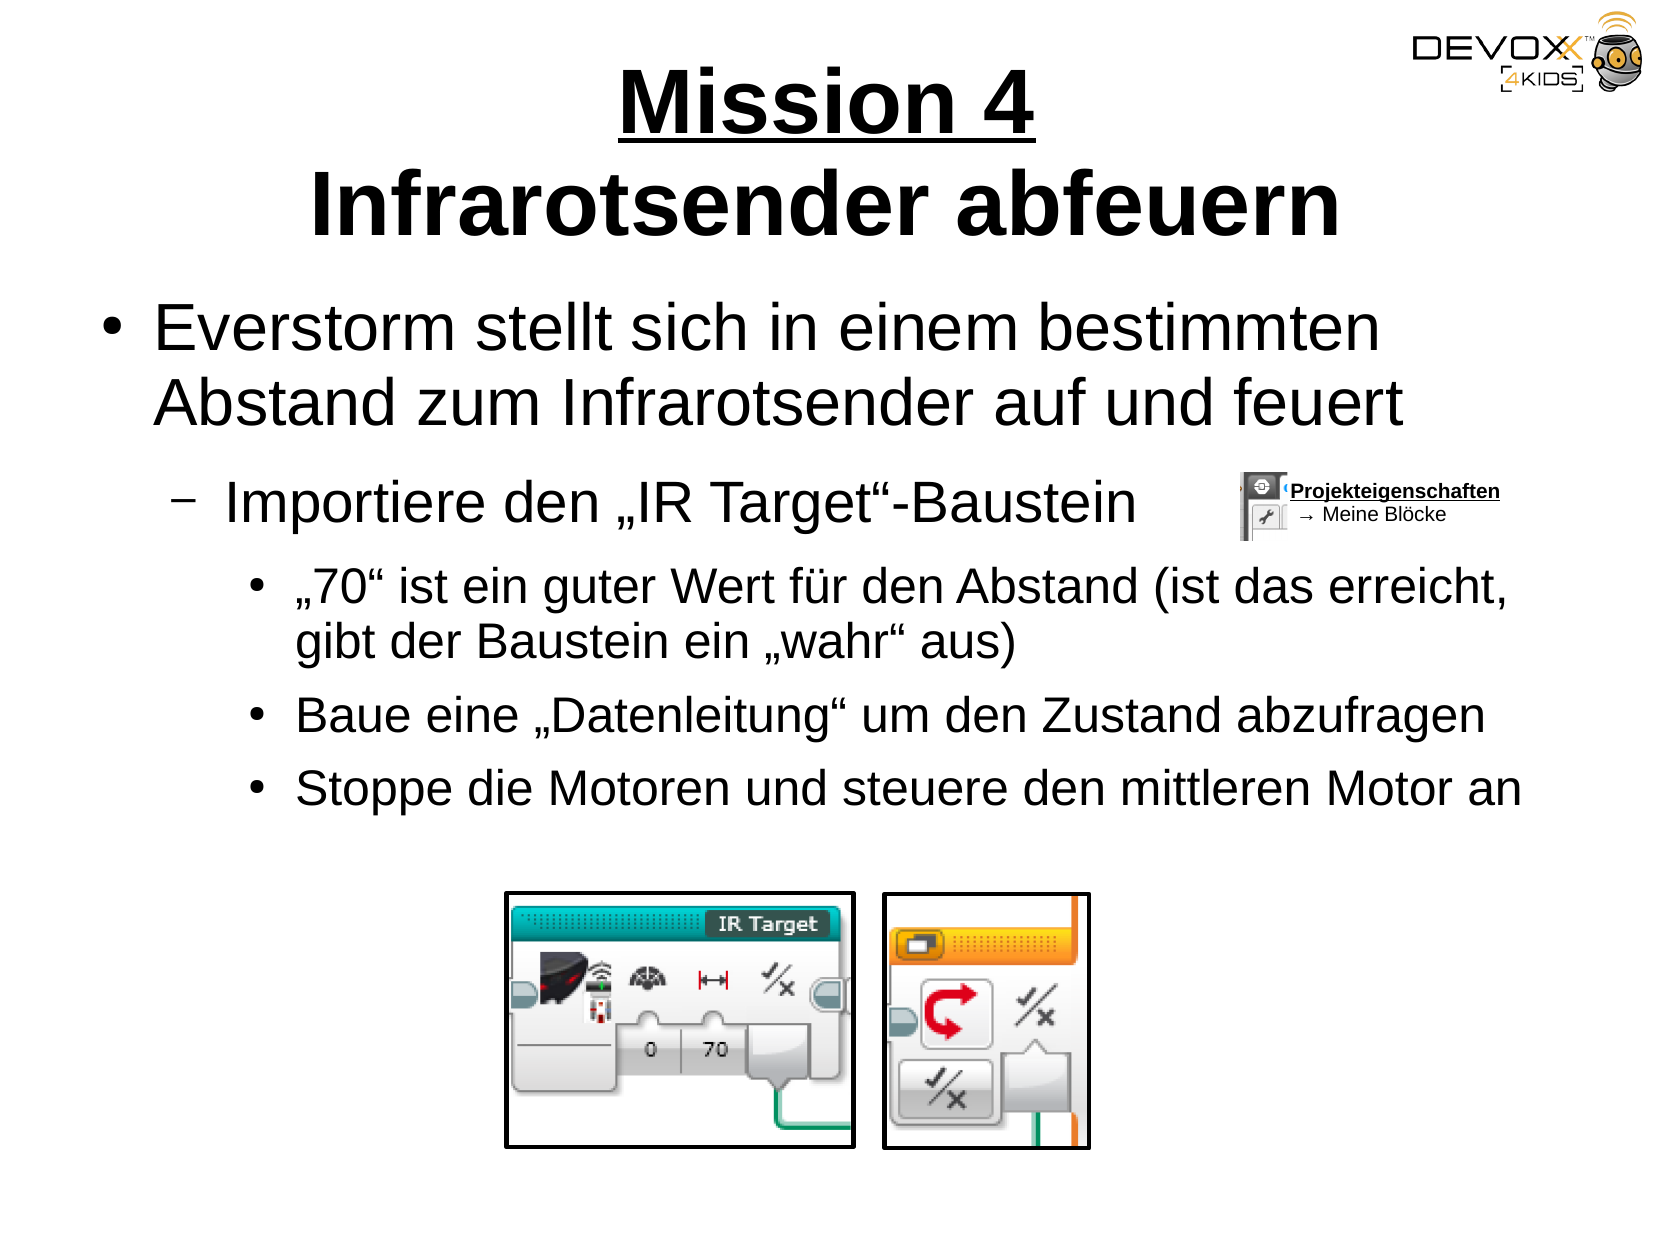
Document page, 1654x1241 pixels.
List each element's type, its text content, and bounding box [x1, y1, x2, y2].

text_box Projekteigenschaften → Meine Blöcke [1275, 472, 1654, 558]
picture [1413, 11, 1642, 92]
title Mission 4 Infrarotsender abfeuern [82, 49, 1571, 257]
picture [509, 895, 851, 1145]
picture [887, 896, 1087, 1146]
picture [1240, 472, 1275, 541]
list Everstorm stellt sich in einem bestimmten Abstand zum Infrarotsender auf und feuert Importiere den „IR Target“-Baustein „70“ ist ein guter Wert für den Abstand (ist das erreicht, gibt der Baustein ein „wahr“ aus) Baue eine „Datenleitung“ um den Zustand abzufragen Stoppe die Motoren und steuere den mittleren Motor an [82, 290, 1571, 1109]
